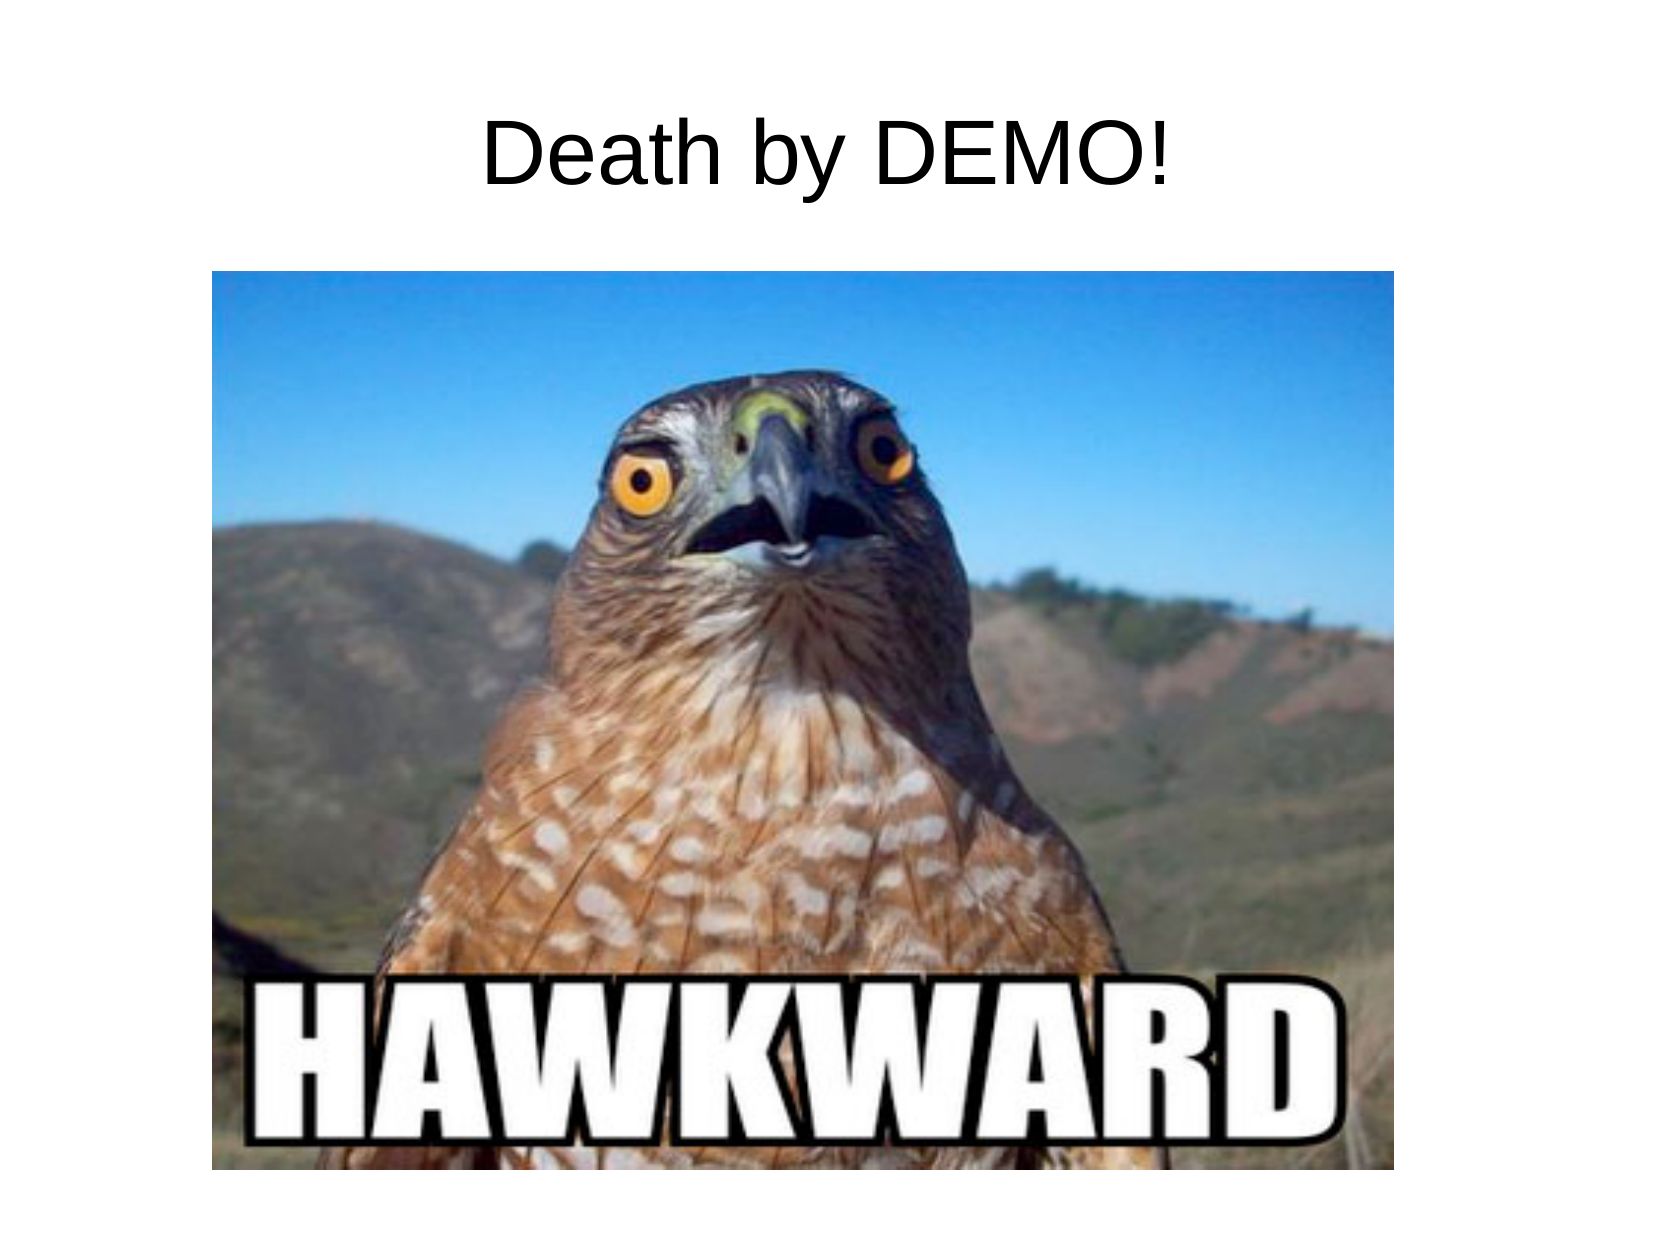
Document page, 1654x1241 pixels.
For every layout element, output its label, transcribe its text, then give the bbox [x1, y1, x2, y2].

picture [212, 271, 1394, 1170]
title Death by DEMO! [82, 49, 1571, 257]
